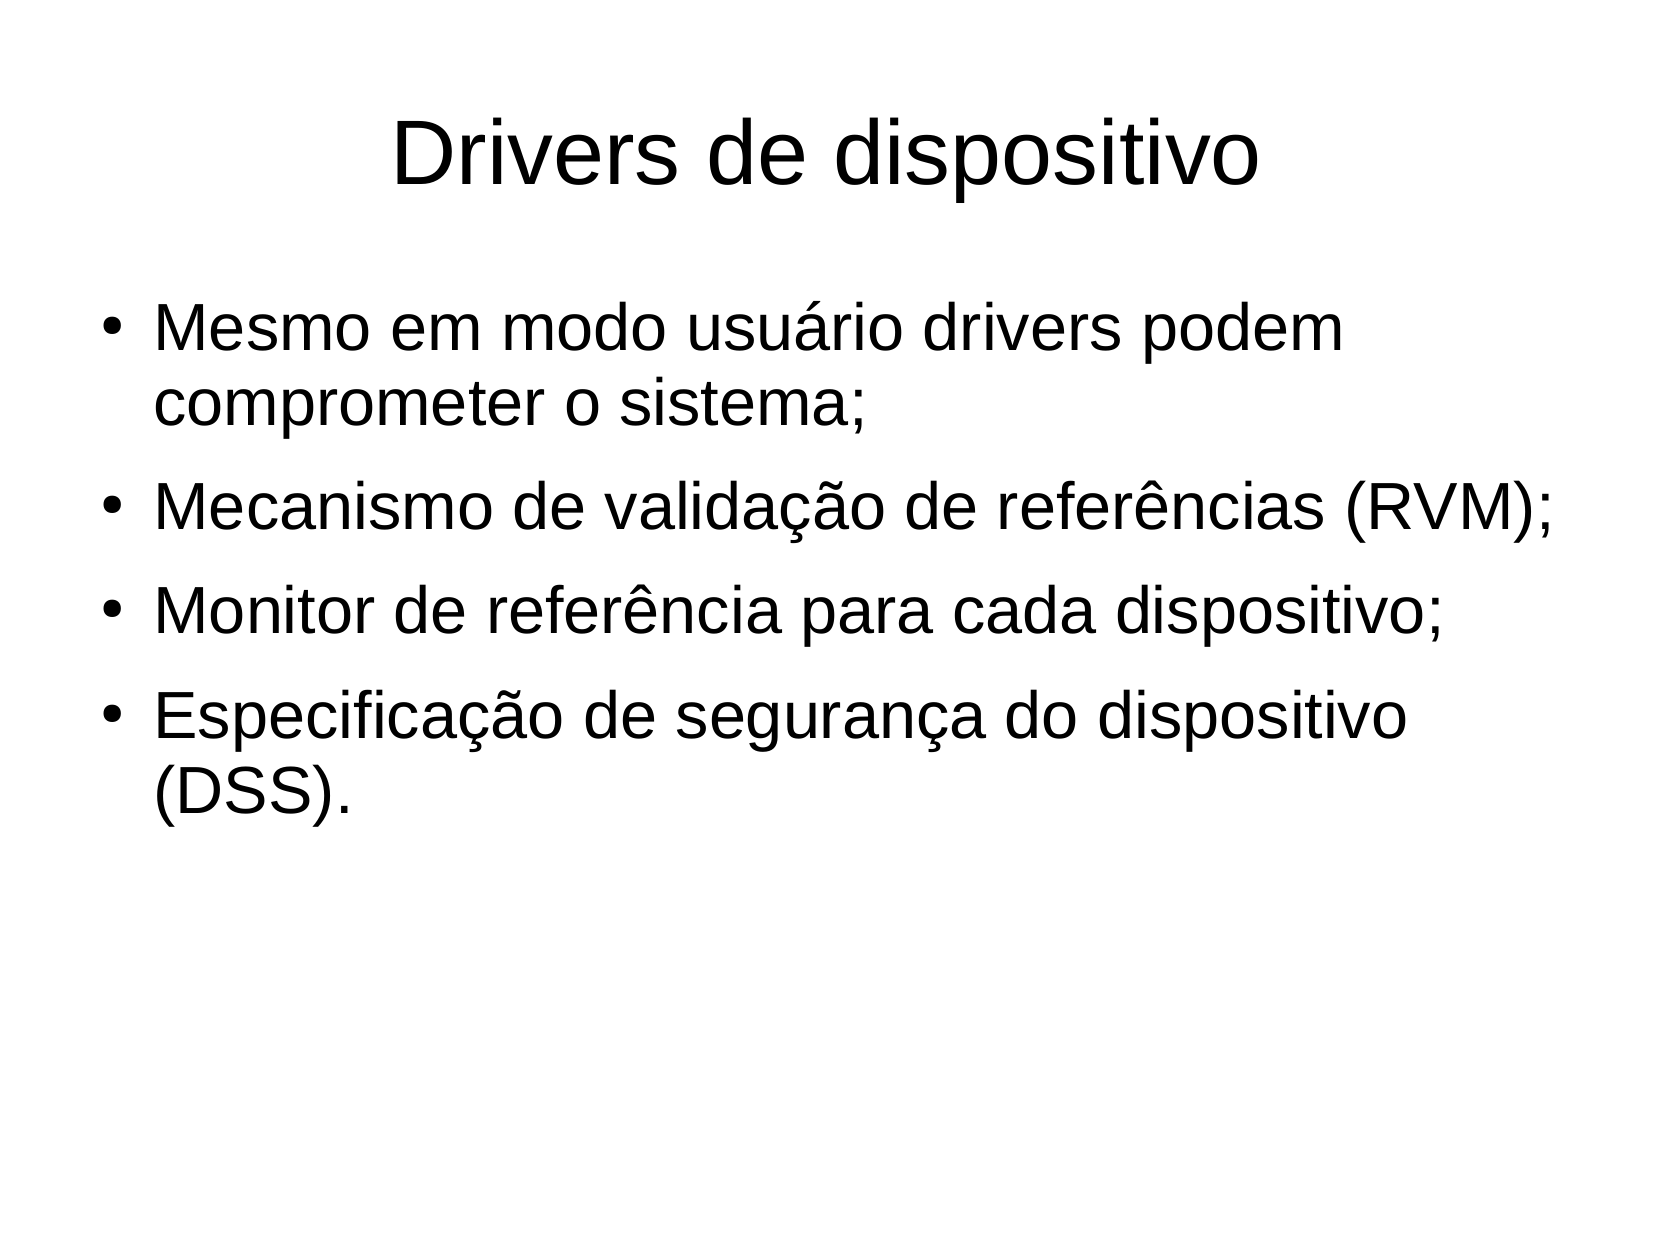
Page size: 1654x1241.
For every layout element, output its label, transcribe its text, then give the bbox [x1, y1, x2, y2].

title Drivers de dispositivo [82, 49, 1571, 257]
list Mesmo em modo usuário drivers podem comprometer o sistema; Mecanismo de validação de referências (RVM); Monitor de referência para cada dispositivo; Especificação de segurança do dispositivo (DSS). [82, 290, 1571, 1109]
